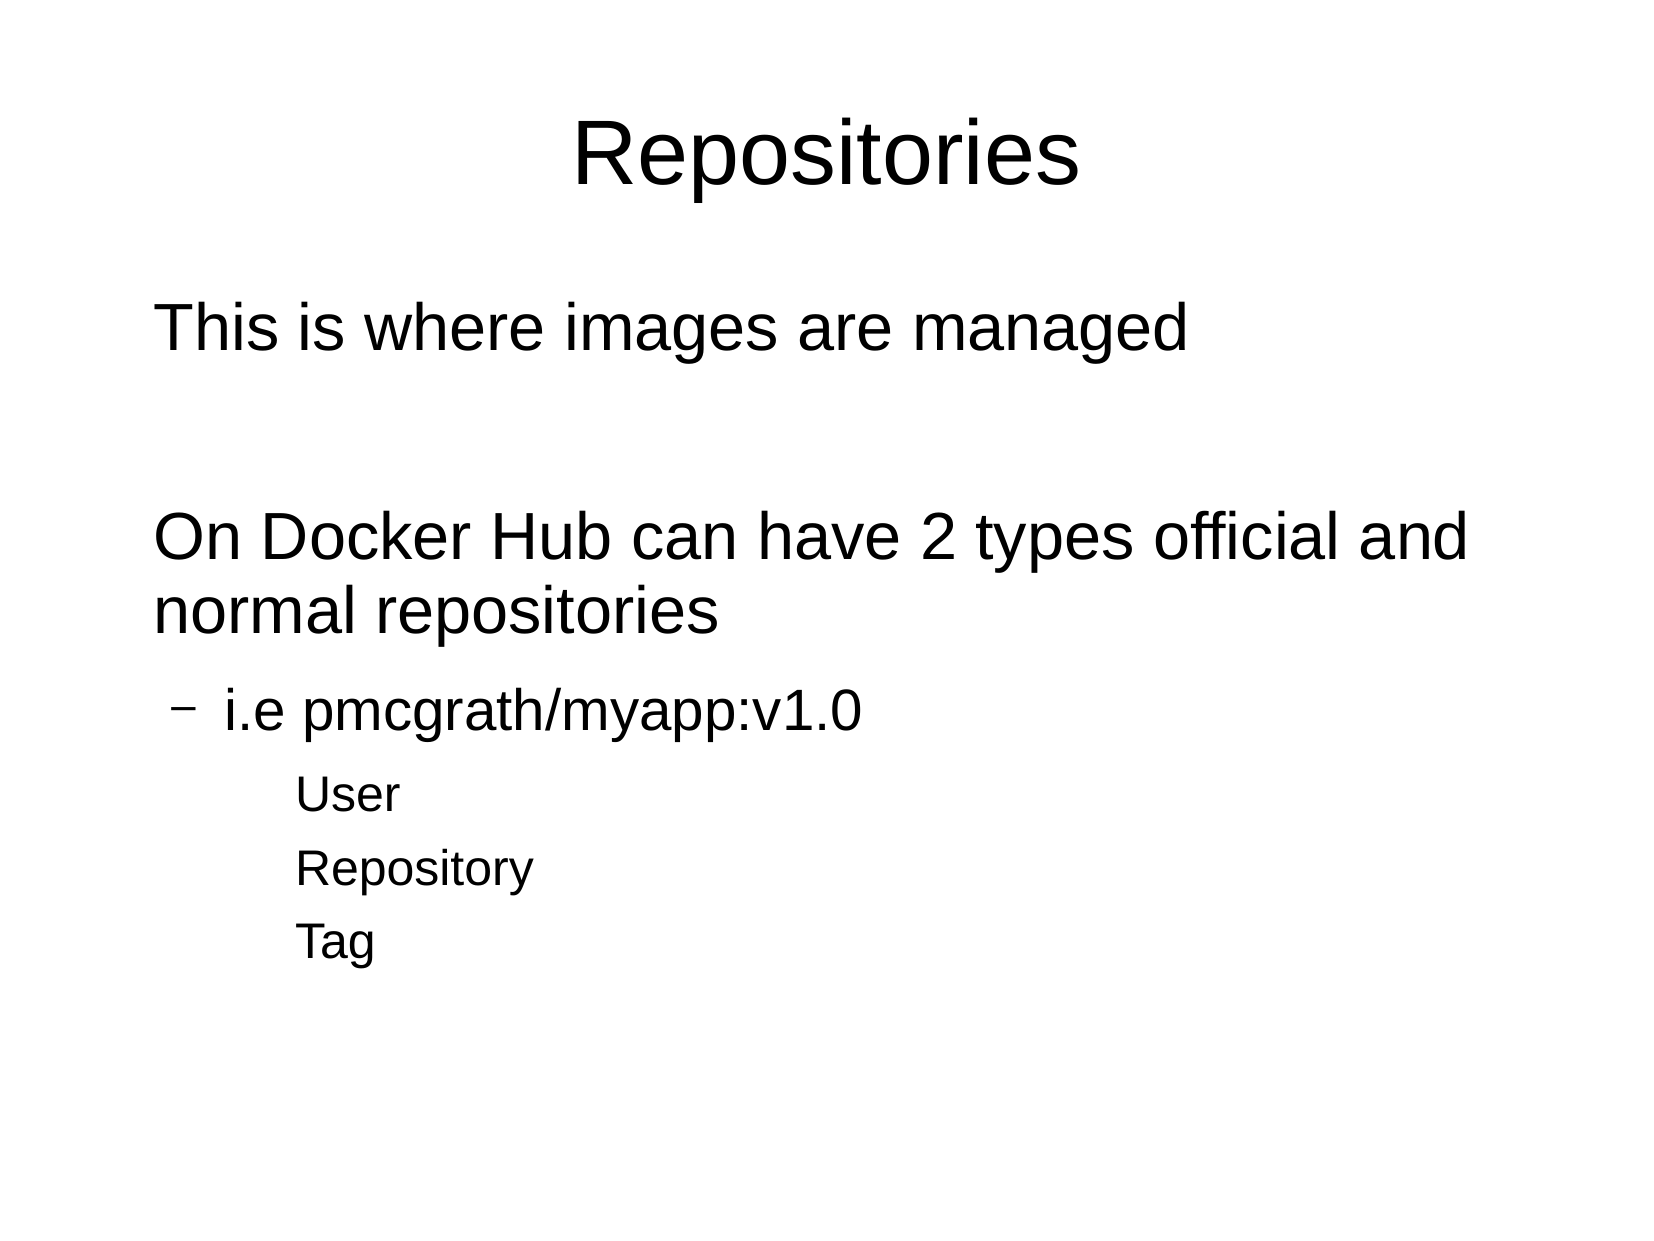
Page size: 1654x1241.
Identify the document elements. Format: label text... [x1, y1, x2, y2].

title Repositories [82, 49, 1571, 257]
list This is where images are managed On Docker Hub can have 2 types official and normal repositories i.e pmcgrath/myapp:v1.0 User Repository Tag [82, 290, 1571, 1010]
